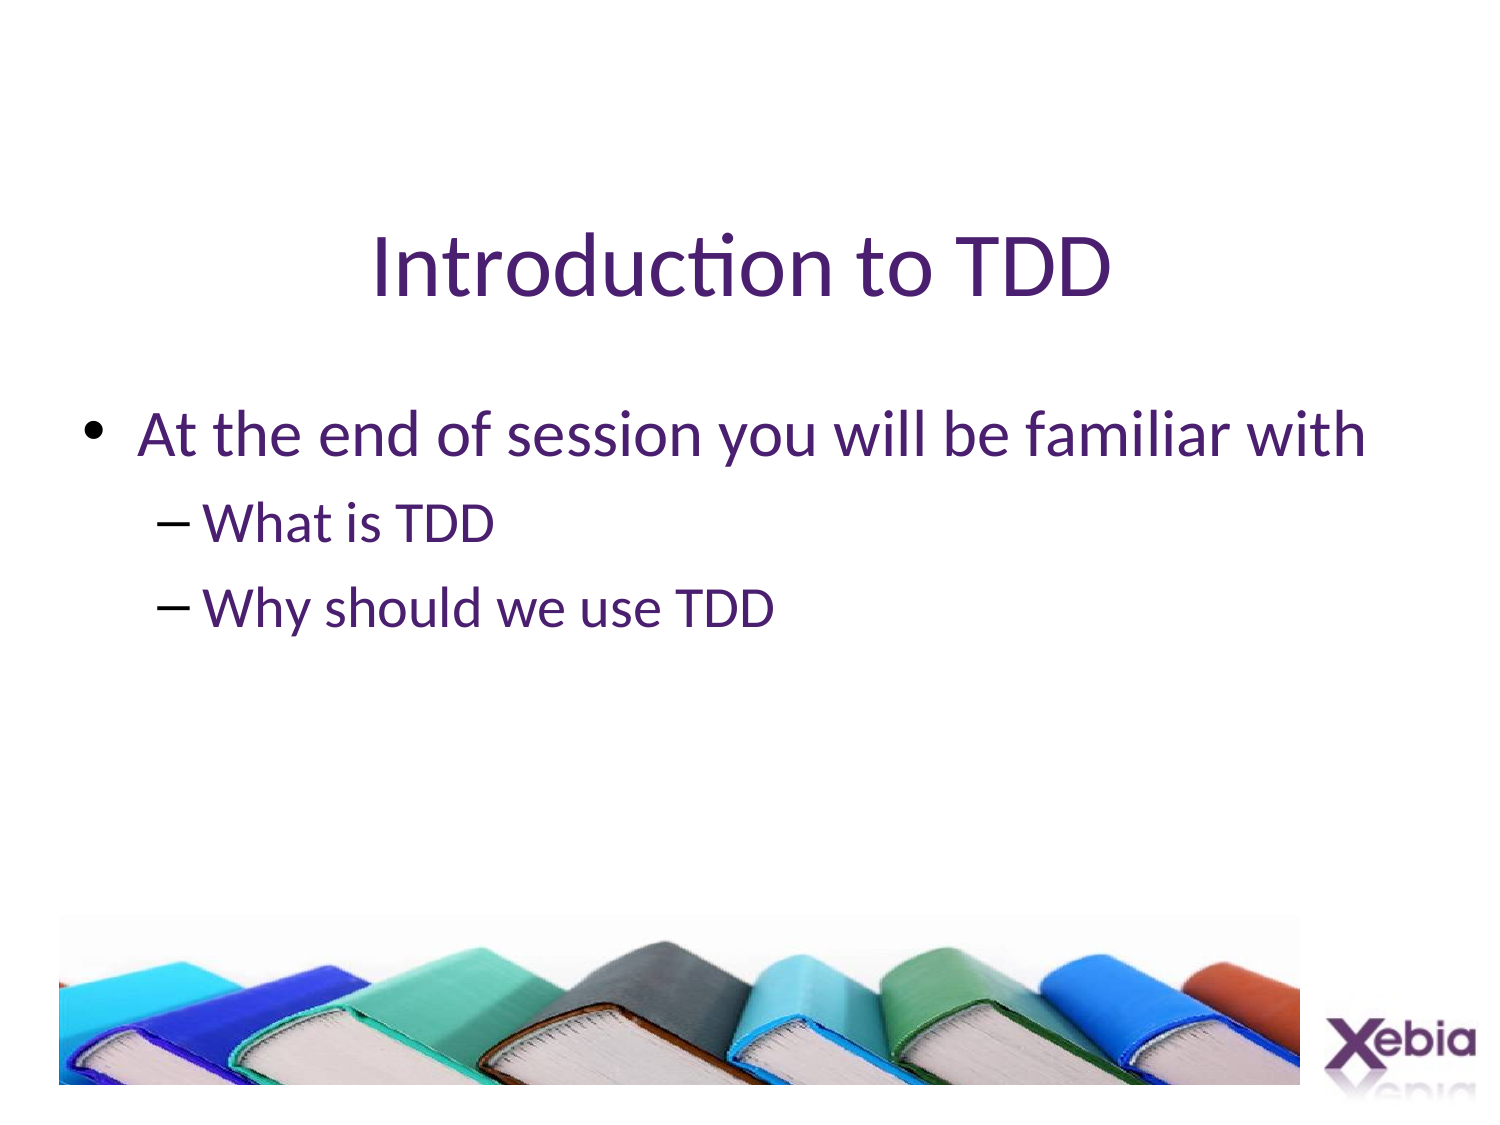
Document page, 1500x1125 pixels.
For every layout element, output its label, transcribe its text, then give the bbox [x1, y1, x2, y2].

list At the end of session you will be familiar with What is TDD Why should we use TDD [67, 381, 1418, 1125]
title Introduction to TDD [67, 166, 1418, 355]
picture [59, 1055, 67, 1085]
picture [1418, 970, 1479, 1125]
picture [59, 915, 67, 1055]
